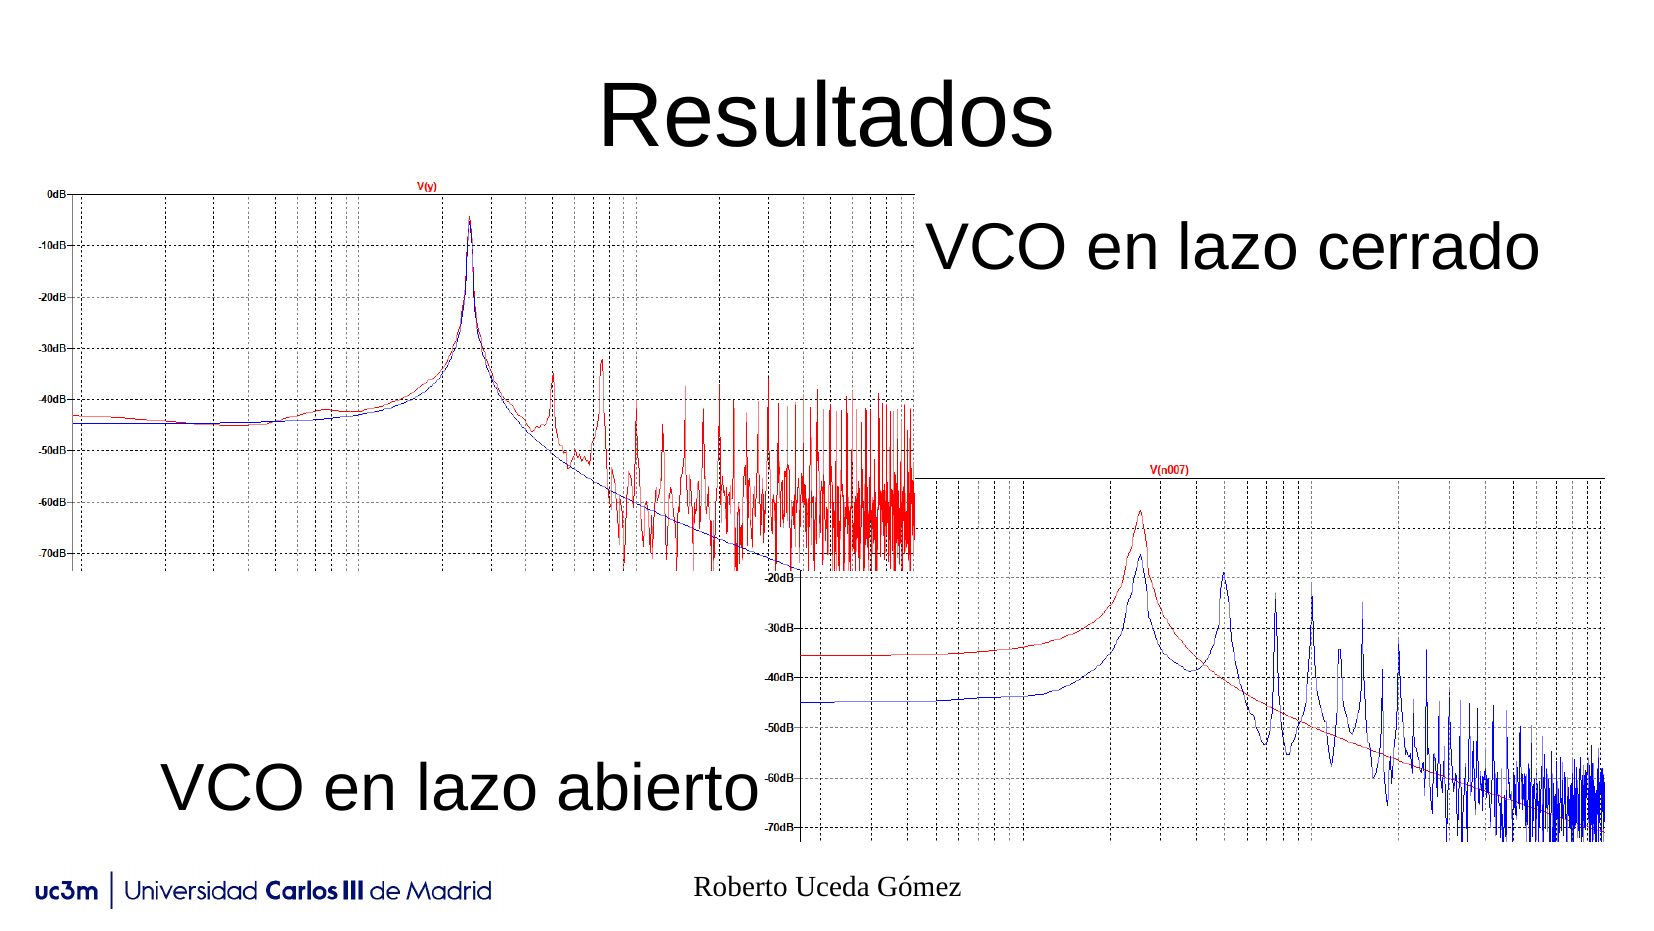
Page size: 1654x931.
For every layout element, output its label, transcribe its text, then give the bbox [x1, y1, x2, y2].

picture [15, 865, 511, 915]
list VCO en lazo abierto [90, 750, 781, 826]
title Resultados [82, 36, 1571, 193]
list VCO en lazo cerrado [855, 210, 1546, 286]
picture [32, 180, 1606, 842]
